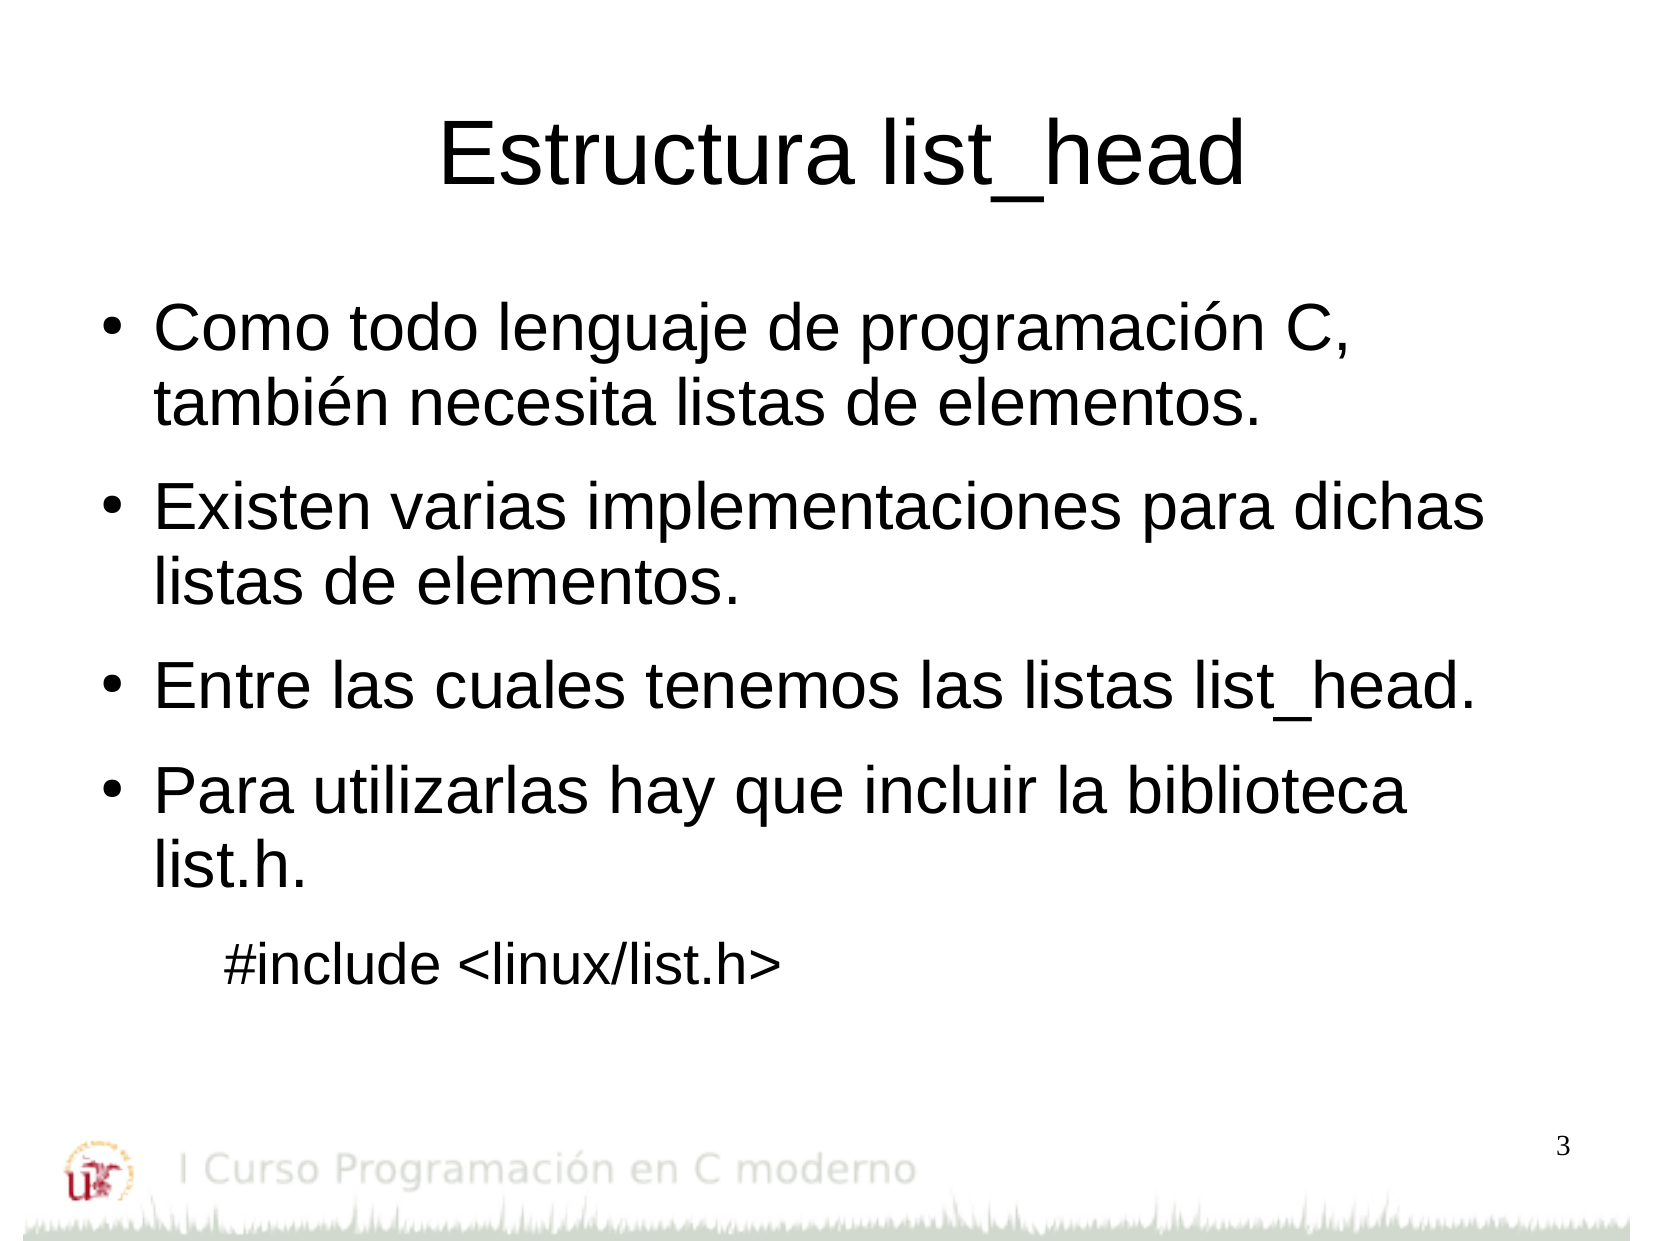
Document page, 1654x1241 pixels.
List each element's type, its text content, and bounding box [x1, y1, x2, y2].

picture [23, 1136, 1630, 1241]
title Estructura list_head [82, 49, 1571, 257]
list Como todo lenguaje de programación C, también necesita listas de elementos. Existen varias implementaciones para dichas listas de elementos. Entre las cuales tenemos las listas list_head. Para utilizarlas hay que incluir la biblioteca list.h. #include <linux/list.h> [82, 290, 1538, 1010]
